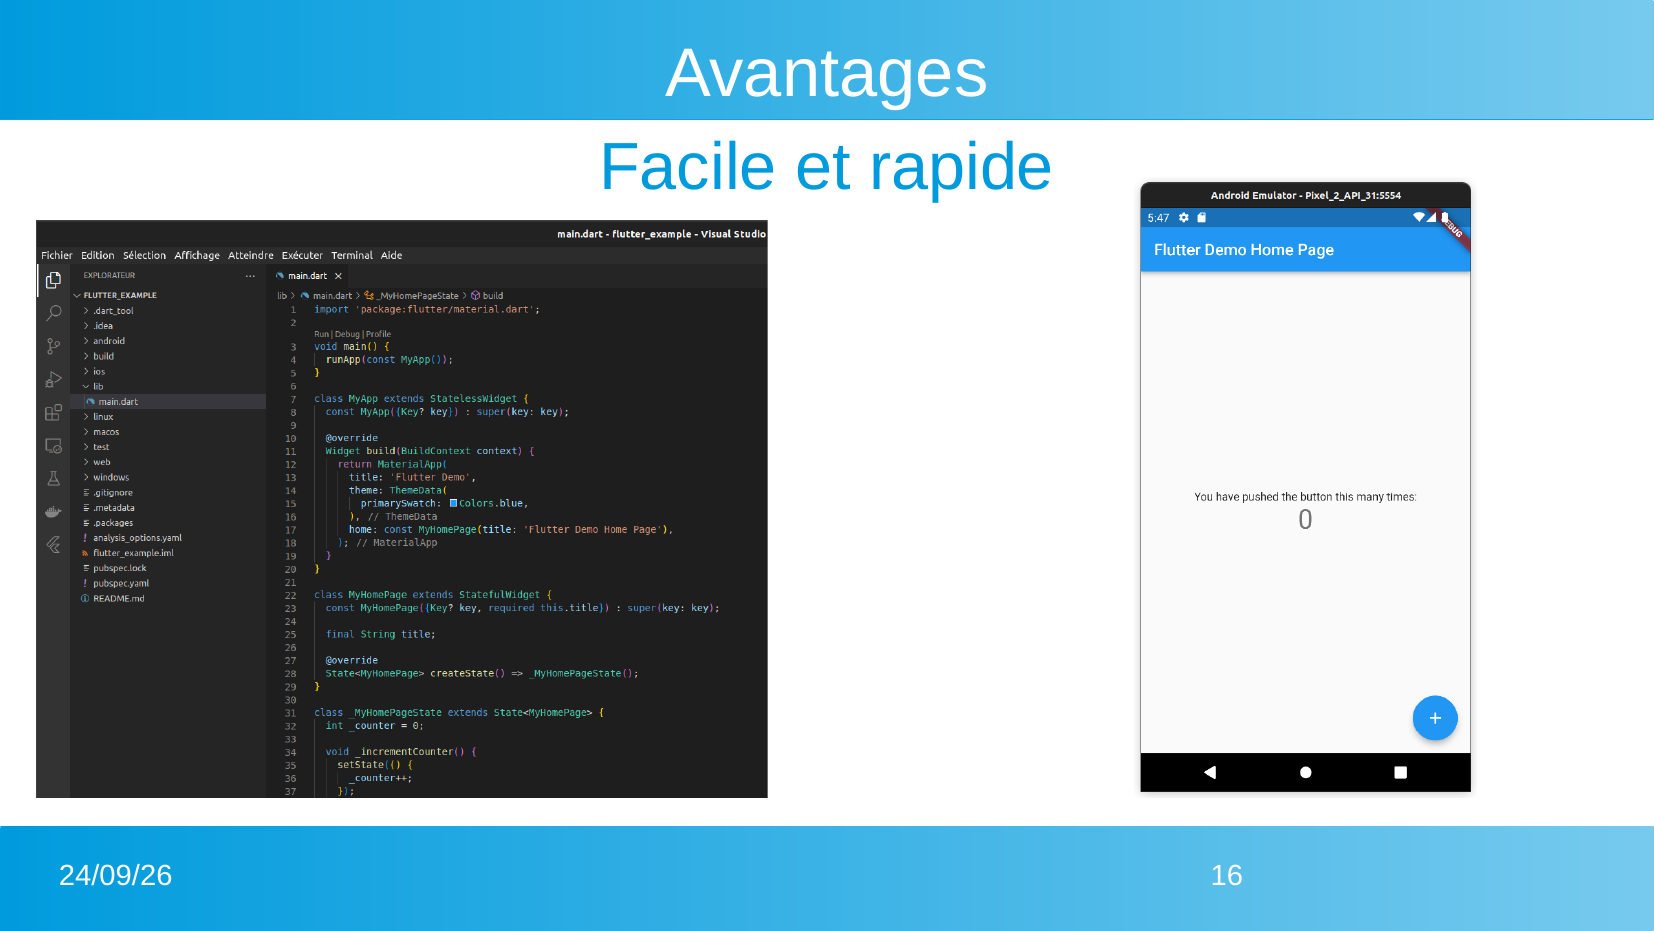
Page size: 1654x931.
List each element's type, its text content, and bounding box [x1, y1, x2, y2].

subtitle Facile et rapide [59, 118, 1595, 207]
text_box [59, 856, 443, 916]
picture [36, 220, 768, 798]
text_box [1210, 856, 1595, 916]
title Avantages [59, 29, 1595, 108]
picture [1134, 177, 1477, 798]
